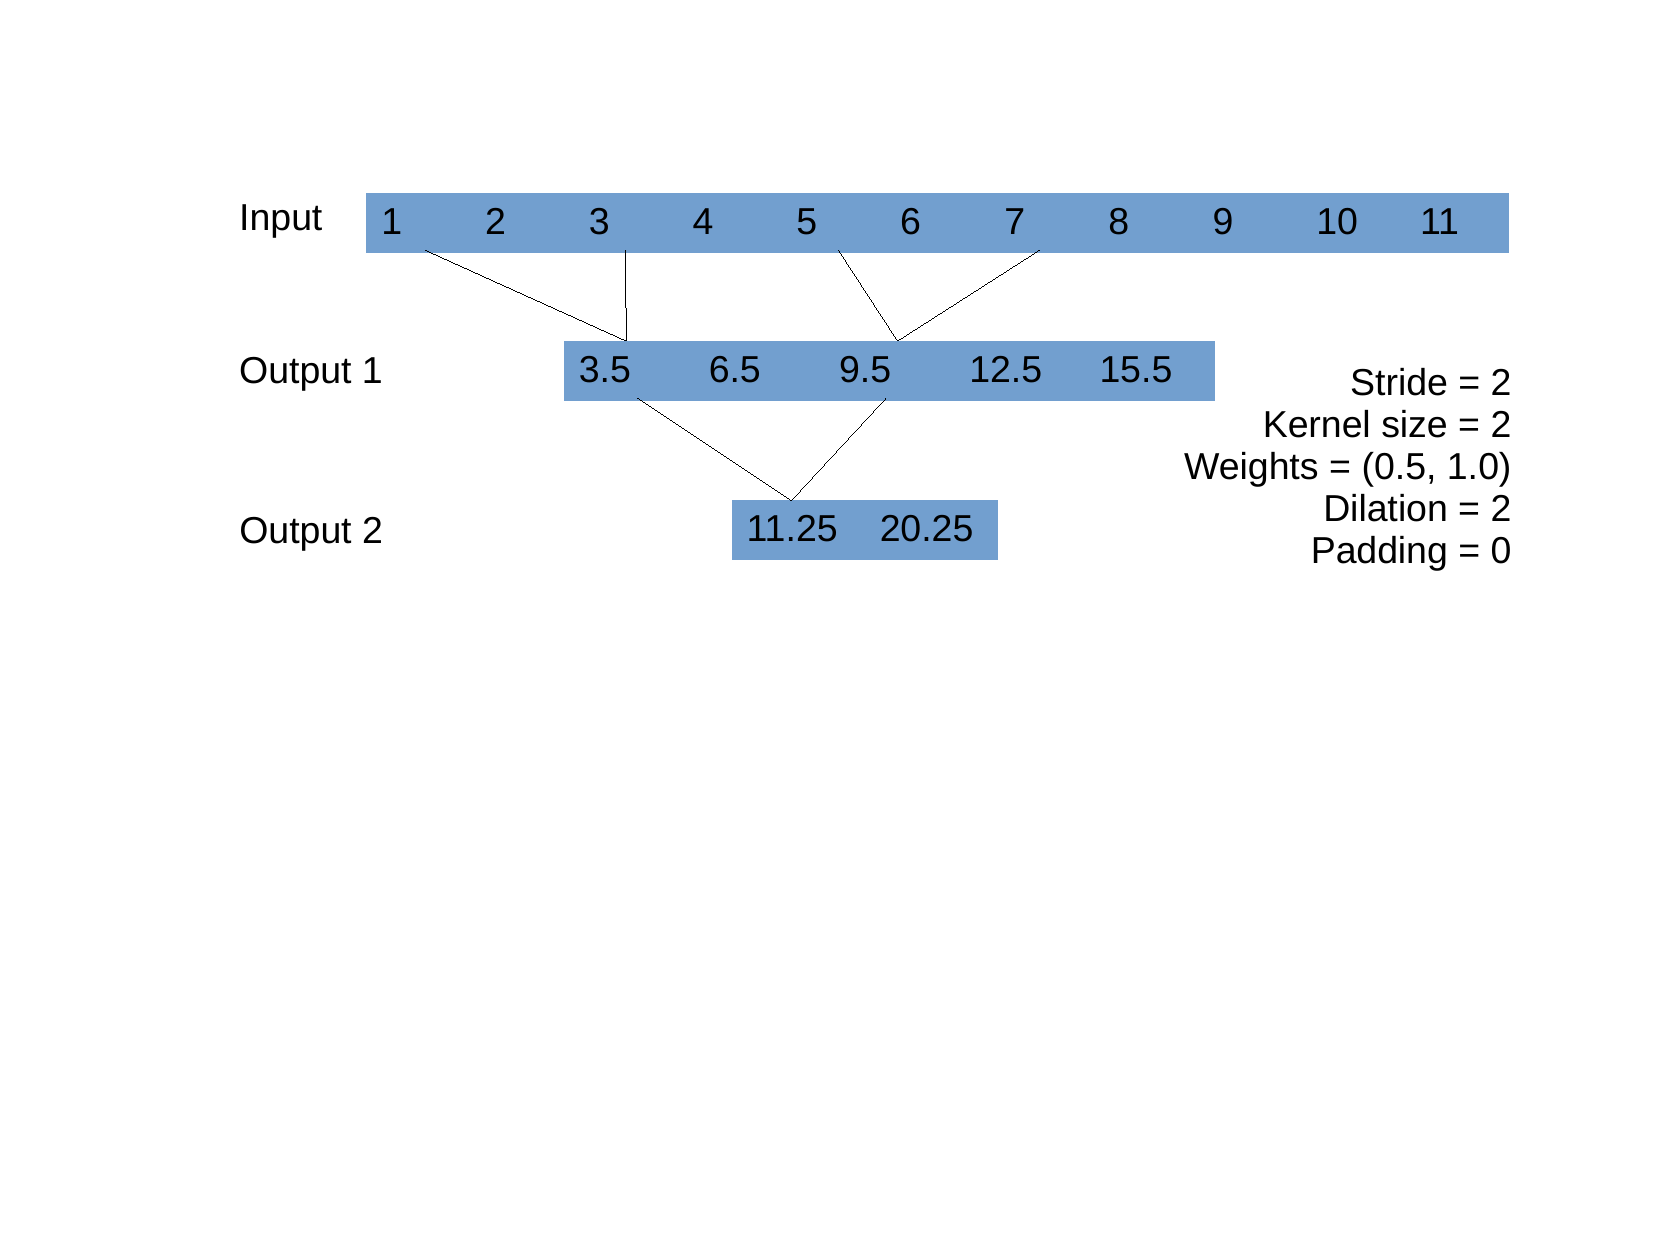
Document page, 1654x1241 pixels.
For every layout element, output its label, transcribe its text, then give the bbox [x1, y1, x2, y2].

table_header 8 [1094, 193, 1198, 253]
table_header 6 [886, 193, 990, 253]
text_box Output 1 [224, 342, 402, 400]
table_header 6.5 [694, 341, 824, 401]
table_header 3 [574, 193, 678, 253]
table_header 4 [678, 193, 782, 253]
table_header 10 [1302, 193, 1406, 253]
table_header 11.25 [732, 500, 865, 560]
text_box Input [224, 188, 378, 288]
table_header 2 [470, 193, 574, 253]
table_header 12.5 [955, 341, 1085, 401]
table_header 5 [782, 193, 886, 253]
text_box Output 2 [224, 501, 402, 559]
table_header 11 [1406, 193, 1509, 253]
table_header 15.5 [1085, 341, 1215, 401]
table_header 7 [990, 193, 1094, 253]
table_header 3.5 [564, 341, 694, 401]
table_header 9.5 [824, 341, 955, 401]
text_box Stride = 2 Kernel size = 2 Weights = (0.5, 1.0) Dilation = 2 Padding = 0 [1169, 353, 1528, 579]
table_header 9 [1198, 193, 1302, 253]
table_header 15.5 [1157, 359, 1169, 368]
table_header 1 [378, 193, 470, 253]
table_header 20.25 [865, 500, 998, 560]
